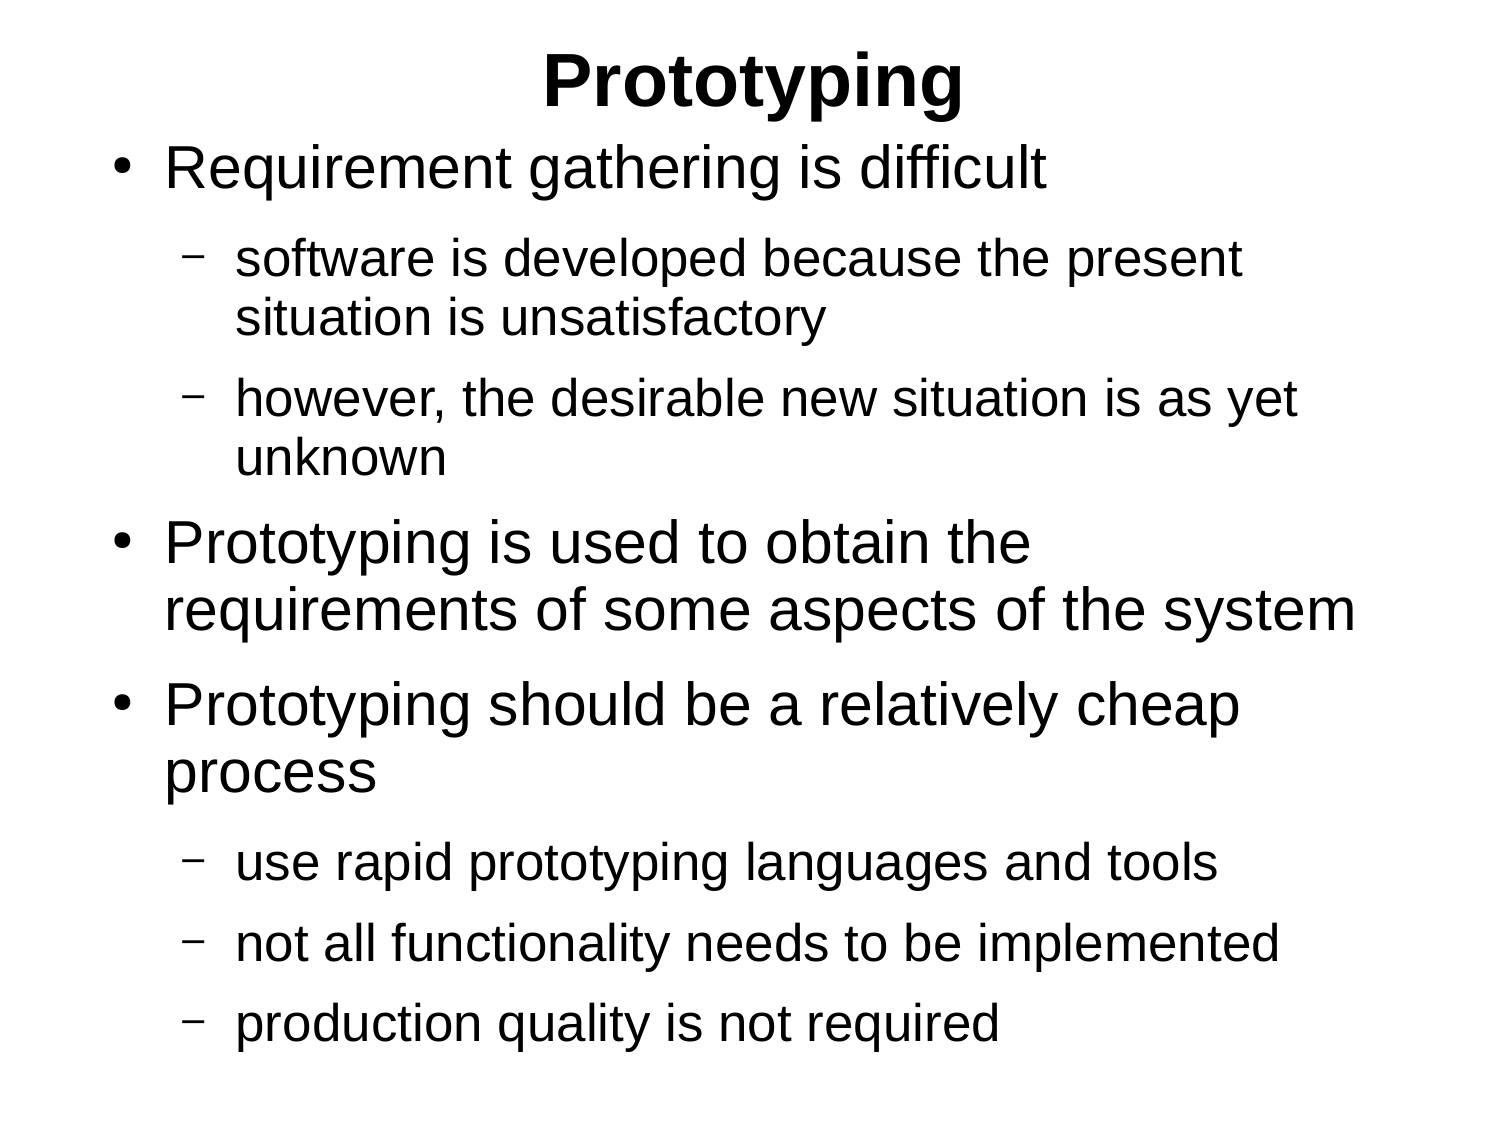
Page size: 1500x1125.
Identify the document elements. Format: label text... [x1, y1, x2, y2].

list Requirement gathering is difficult software is developed because the present situation is unsatisfactory however, the desirable new situation is as yet unknown Prototyping is used to obtain the requirements of some aspects of the system Prototyping should be a relatively cheap process use rapid prototyping languages and tools not all functionality needs to be implemented production quality is not required [79, 125, 1395, 1075]
title Prototyping [79, 38, 1430, 123]
